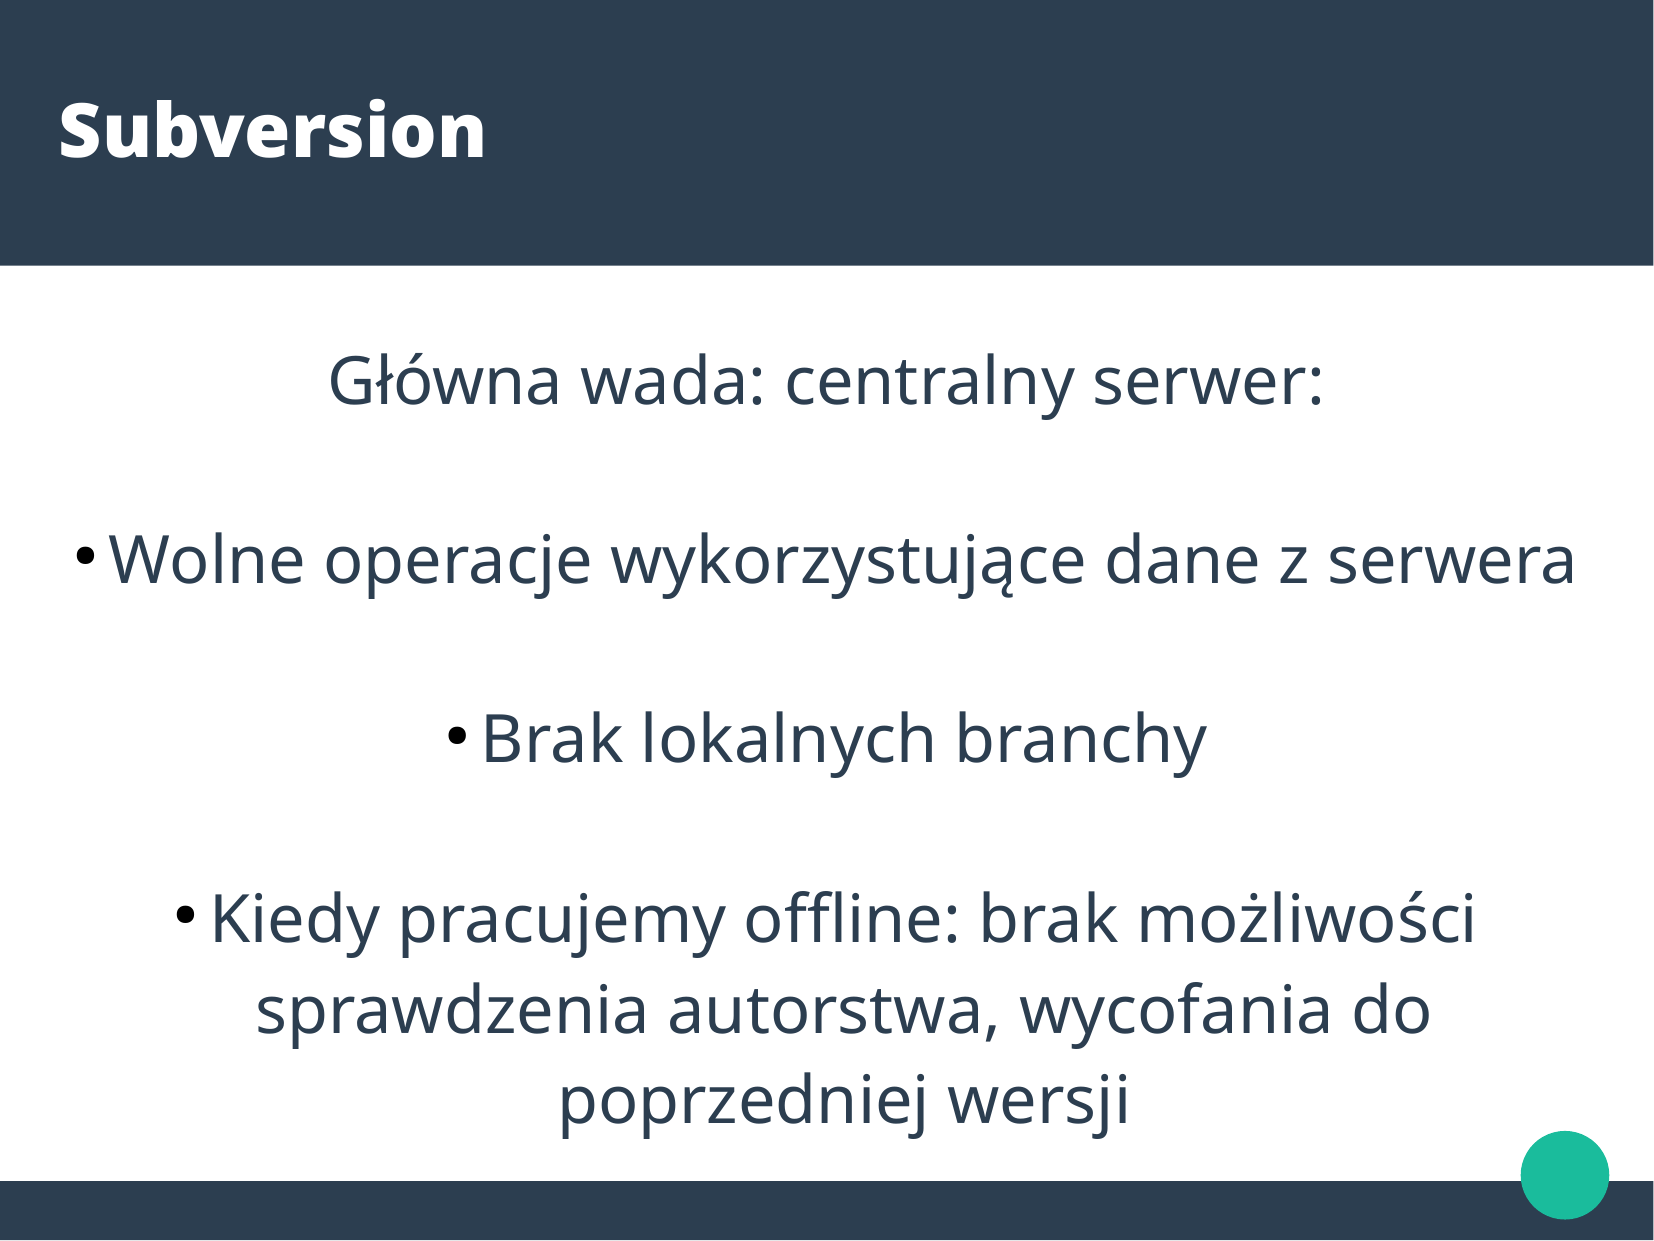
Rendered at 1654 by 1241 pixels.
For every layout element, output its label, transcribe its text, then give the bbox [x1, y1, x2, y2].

subtitle Główna wada: centralny serwer: Wolne operacje wykorzystujące dane z serwera Brak lokalnych branchy Kiedy pracujemy offline: brak możliwości sprawdzenia autorstwa, wycofania do poprzedniej wersji [59, 324, 1595, 1152]
title Subversion [59, 24, 1595, 232]
